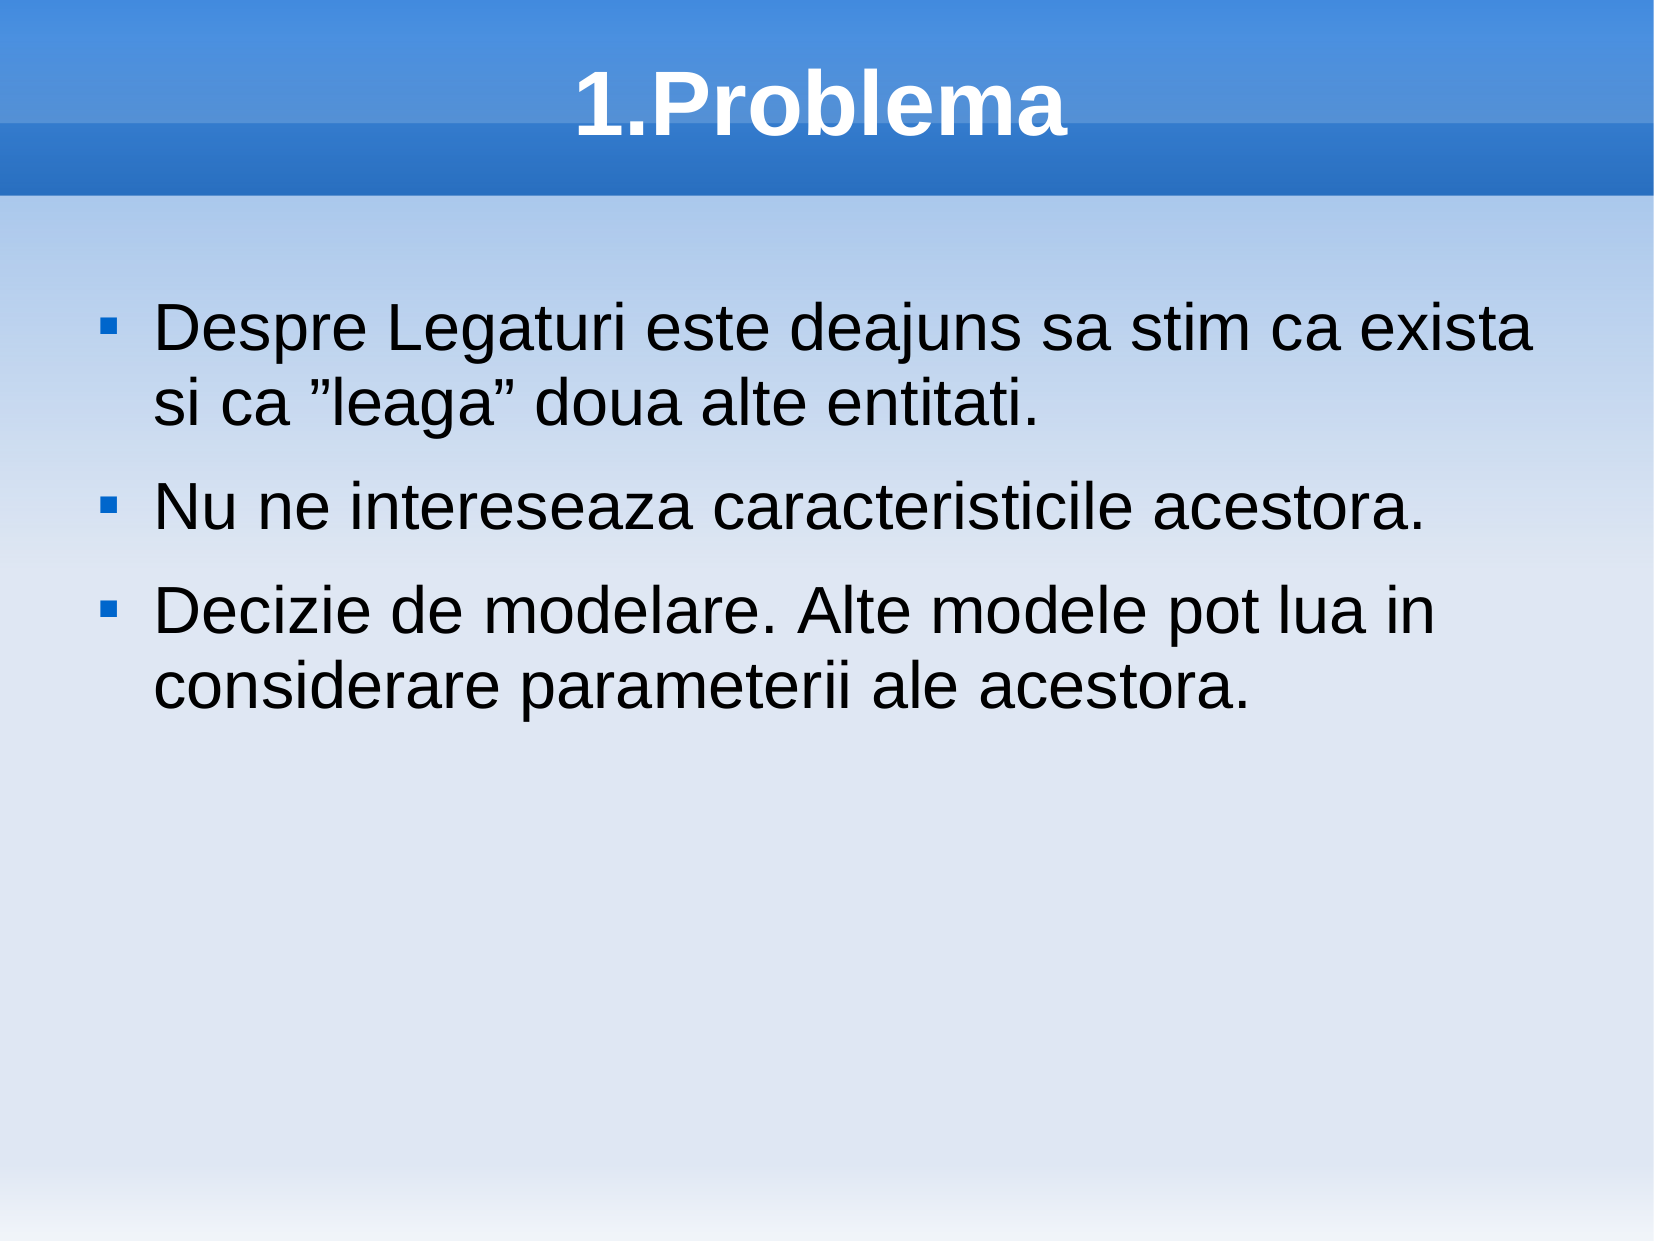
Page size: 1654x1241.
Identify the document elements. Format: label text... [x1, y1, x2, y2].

list Despre Legaturi este deajuns sa stim ca exista si ca ”leaga” doua alte entitati. Nu ne intereseaza caracteristicile acestora. Decizie de modelare. Alte modele pot lua in considerare parameterii ale acestora. [82, 290, 1571, 1094]
picture [0, 0, 1654, 1241]
title 1.Problema [76, 7, 1565, 200]
